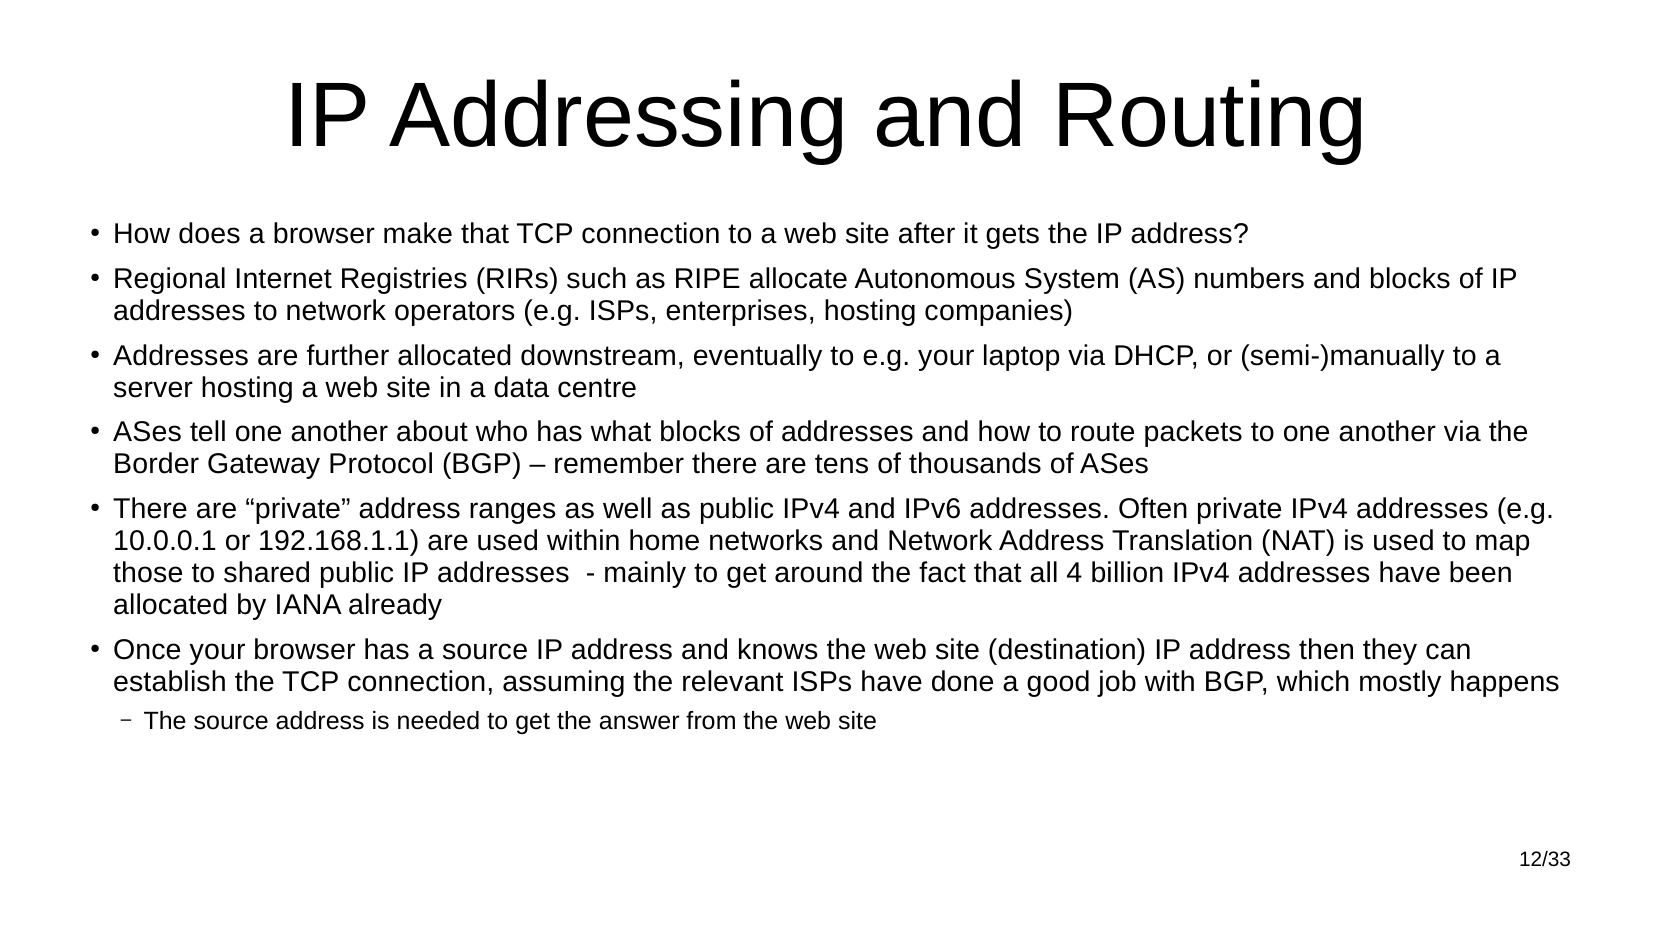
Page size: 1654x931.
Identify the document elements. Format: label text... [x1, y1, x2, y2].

list How does a browser make that TCP connection to a web site after it gets the IP address? Regional Internet Registries (RIRs) such as RIPE allocate Autonomous System (AS) numbers and blocks of IP addresses to network operators (e.g. ISPs, enterprises, hosting companies) Addresses are further allocated downstream, eventually to e.g. your laptop via DHCP, or (semi-)manually to a server hosting a web site in a data centre ASes tell one another about who has what blocks of addresses and how to route packets to one another via the Border Gateway Protocol (BGP) – remember there are tens of thousands of ASes There are “private” address ranges as well as public IPv4 and IPv6 addresses. Often private IPv4 addresses (e.g. 10.0.0.1 or 192.168.1.1) are used within home networks and Network Address Translation (NAT) is used to map those to shared public IP addresses - mainly to get around the fact that all 4 billion IPv4 addresses have been allocated by IANA already Once your browser has a source IP address and knows the web site (destination) IP address then they can establish the TCP connection, assuming the relevant ISPs have done a good job with BGP, which mostly happens The source address is needed to get the answer from the web site [82, 217, 1576, 758]
title IP Addressing and Routing [82, 37, 1571, 193]
